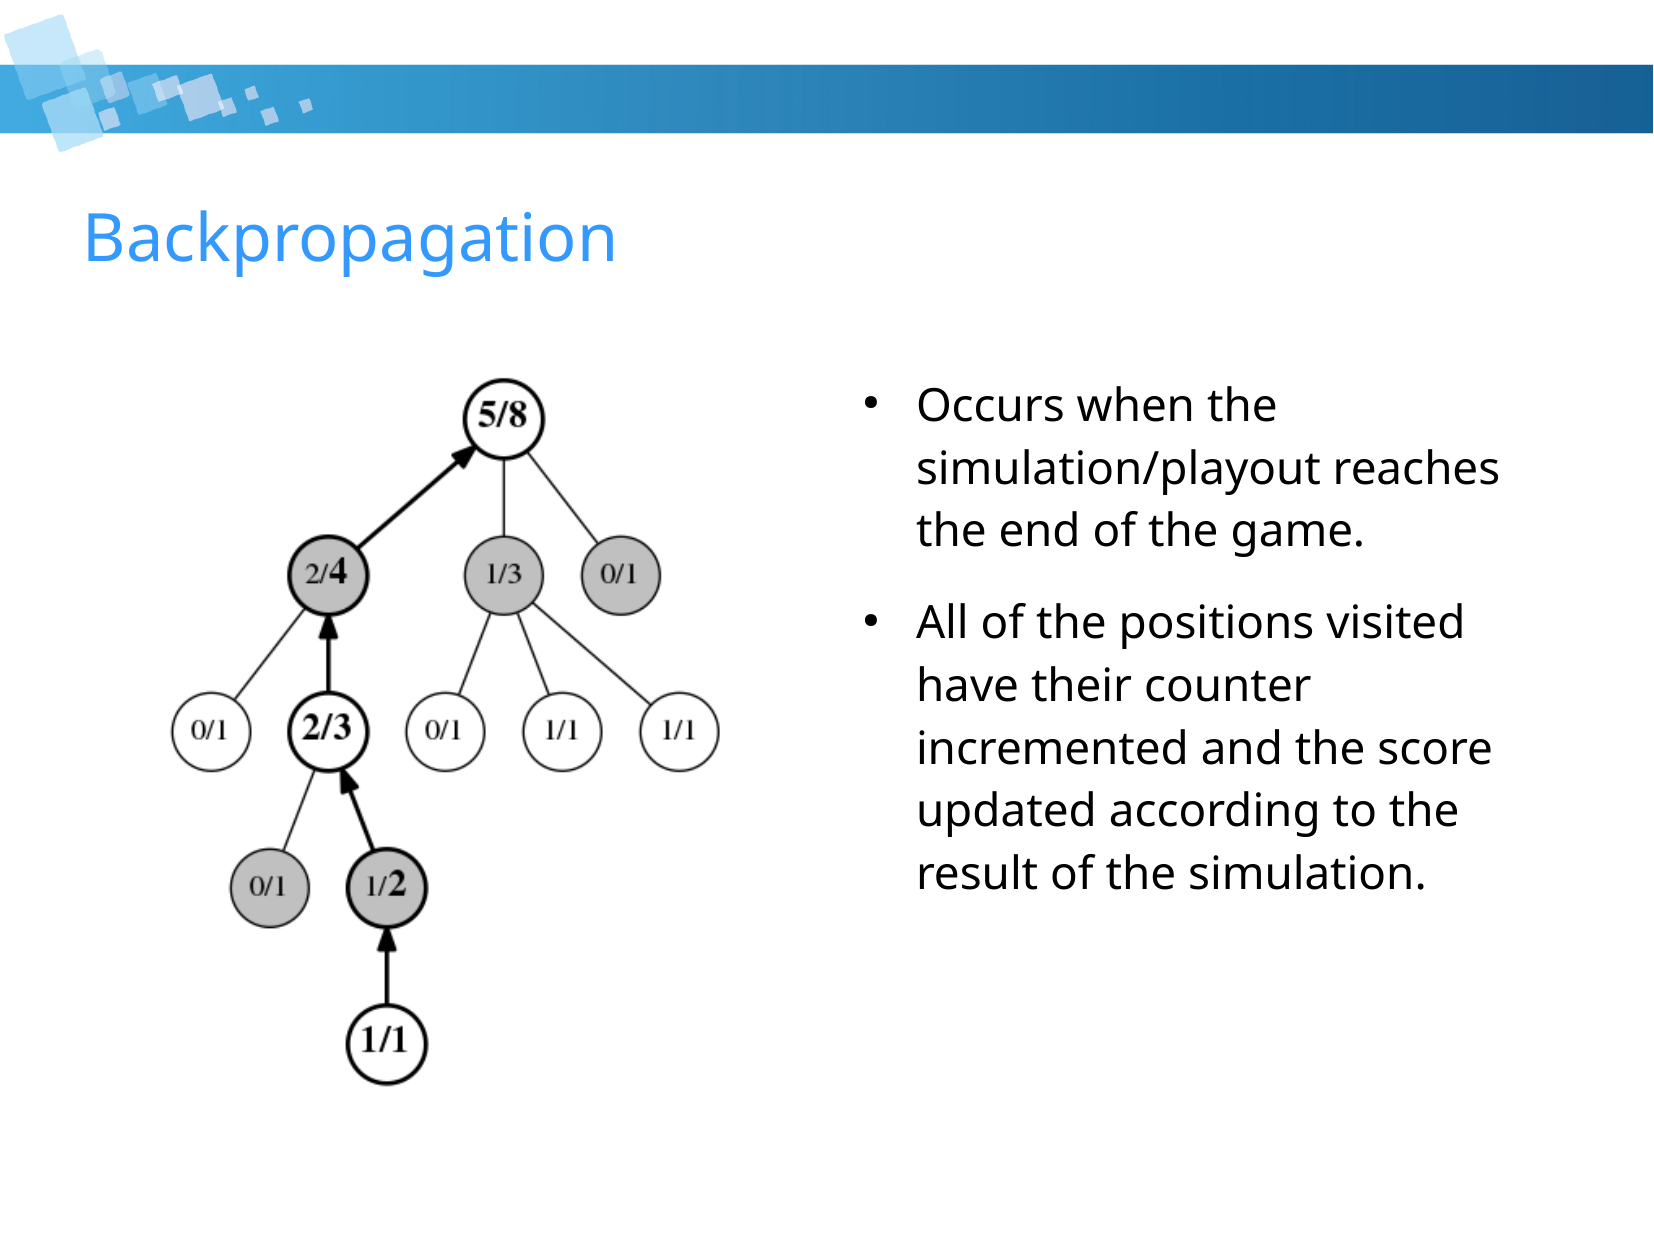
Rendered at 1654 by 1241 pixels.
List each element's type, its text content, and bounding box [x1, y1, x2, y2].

picture [0, 0, 1653, 1238]
title Backpropagation [82, 132, 1571, 340]
list Occurs when the simulation/playout reaches the end of the game. All of the positions visited have their counter incremented and the score updated according to the result of the simulation. [845, 372, 1572, 1093]
